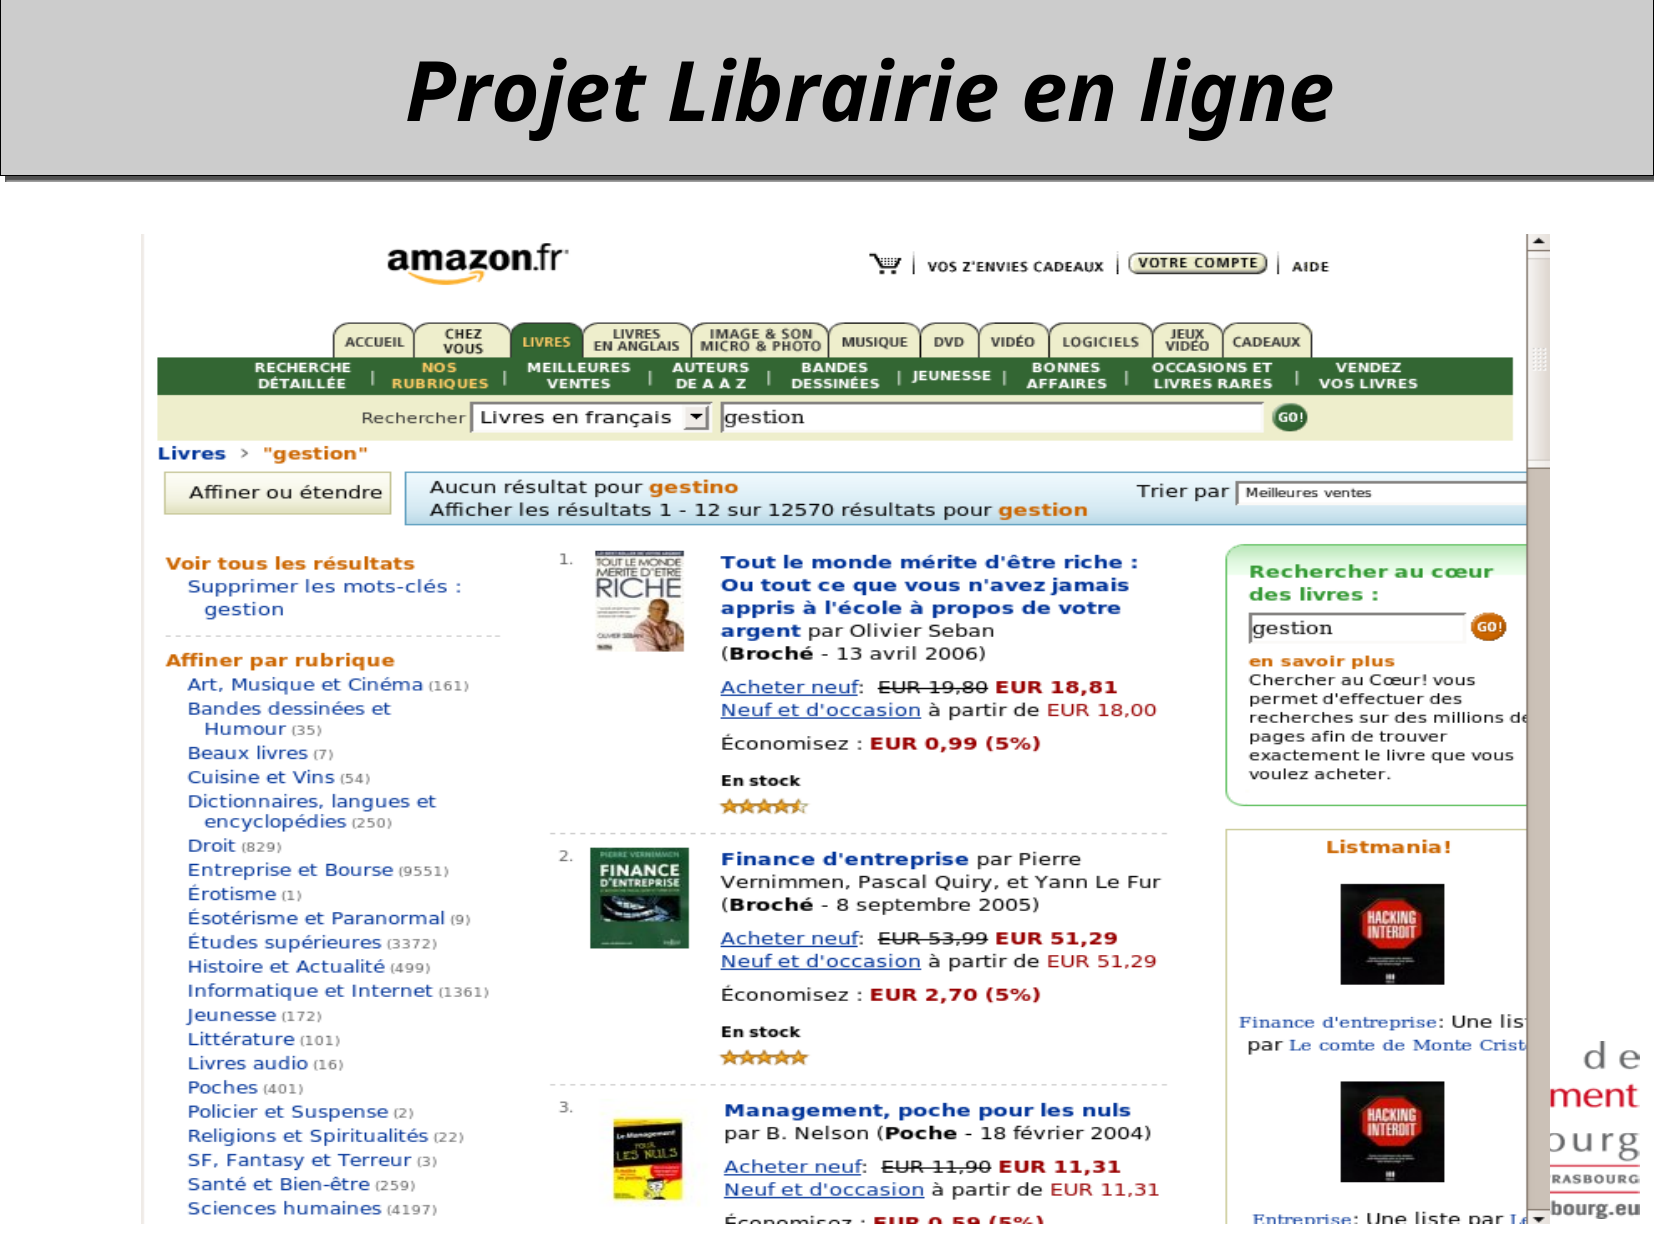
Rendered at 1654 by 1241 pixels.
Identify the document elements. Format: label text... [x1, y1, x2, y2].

title Projet Librairie en ligne [164, 0, 1577, 178]
picture [141, 234, 1640, 1224]
